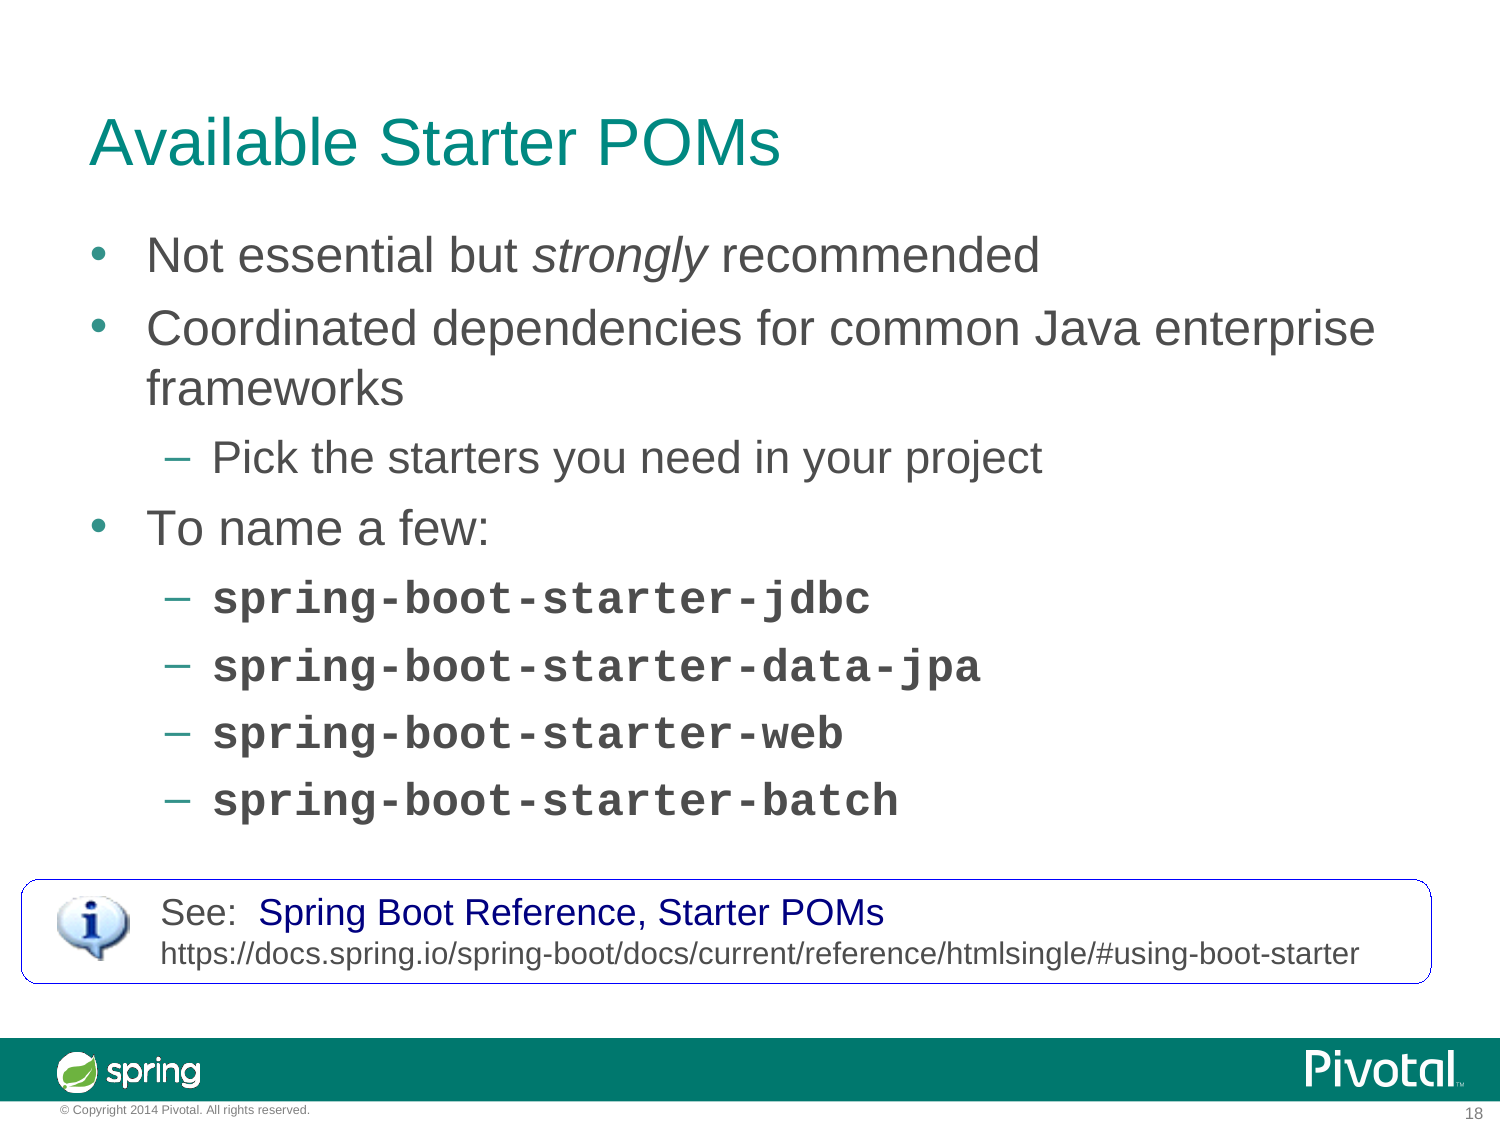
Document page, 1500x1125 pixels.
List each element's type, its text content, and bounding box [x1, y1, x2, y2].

text_box See: Spring Boot Reference, Starter POMs https://docs.spring.io/spring-boot/docs/current/reference/htmlsingle/#using-boot-starter [22, 880, 1486, 1023]
picture [1306, 1050, 1464, 1087]
list Not essential but strongly recommended Coordinated dependencies for common Java enterprise frameworks Pick the starters you need in your project To name a few: spring-boot-starter-jdbc spring-boot-starter-data-jpa spring-boot-starter-web spring-boot-starter-batch [75, 215, 1426, 838]
title Available Starter POMs [75, 45, 1426, 215]
picture [32, 1041, 210, 1103]
